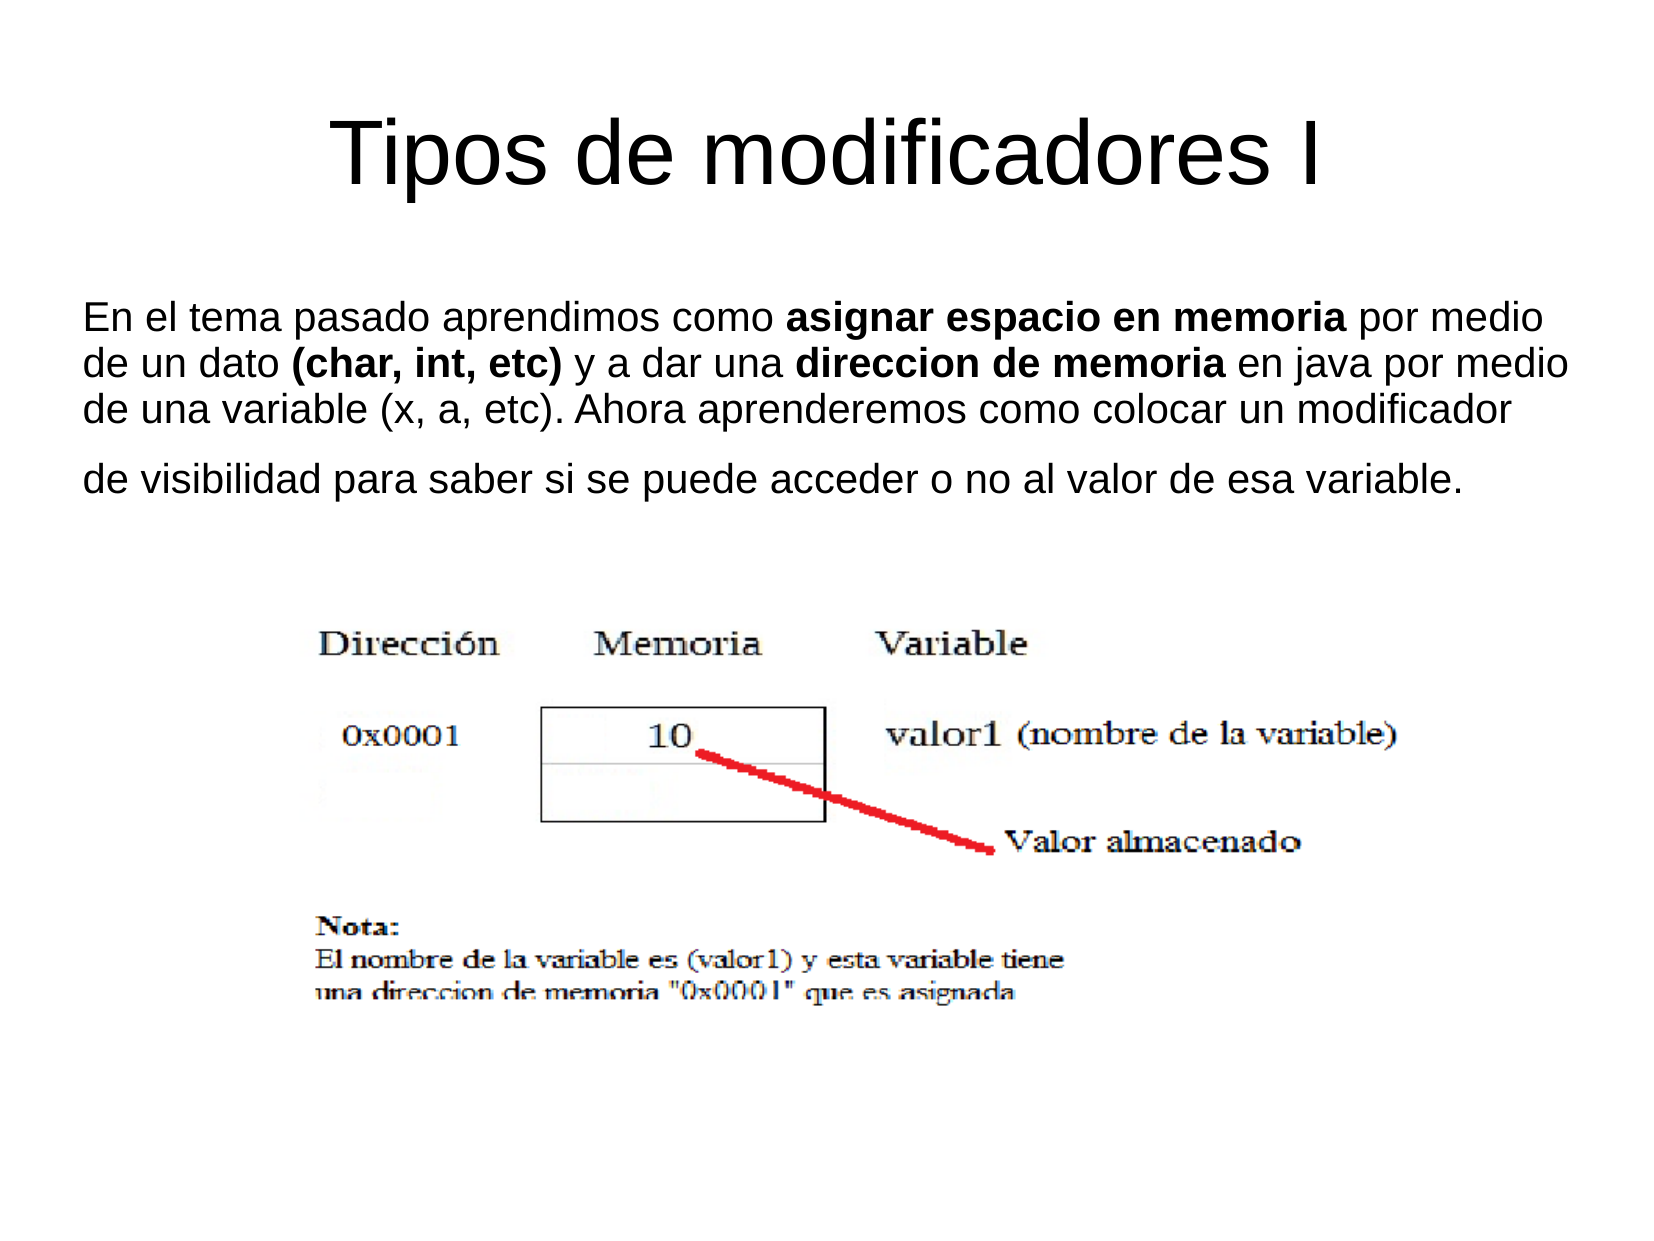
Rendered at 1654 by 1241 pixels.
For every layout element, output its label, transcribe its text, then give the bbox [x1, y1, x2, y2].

title Tipos de modificadores I [82, 49, 1571, 257]
picture [236, 577, 1416, 1034]
subtitle En el tema pasado aprendimos como asignar espacio en memoria por medio de un dato (char, int, etc) y a dar una direccion de memoria en java por medio de una variable (x, a, etc). Ahora aprenderemos como colocar un modificador de visibilidad para saber si se puede acceder o no al valor de esa variable. [82, 290, 1571, 1109]
